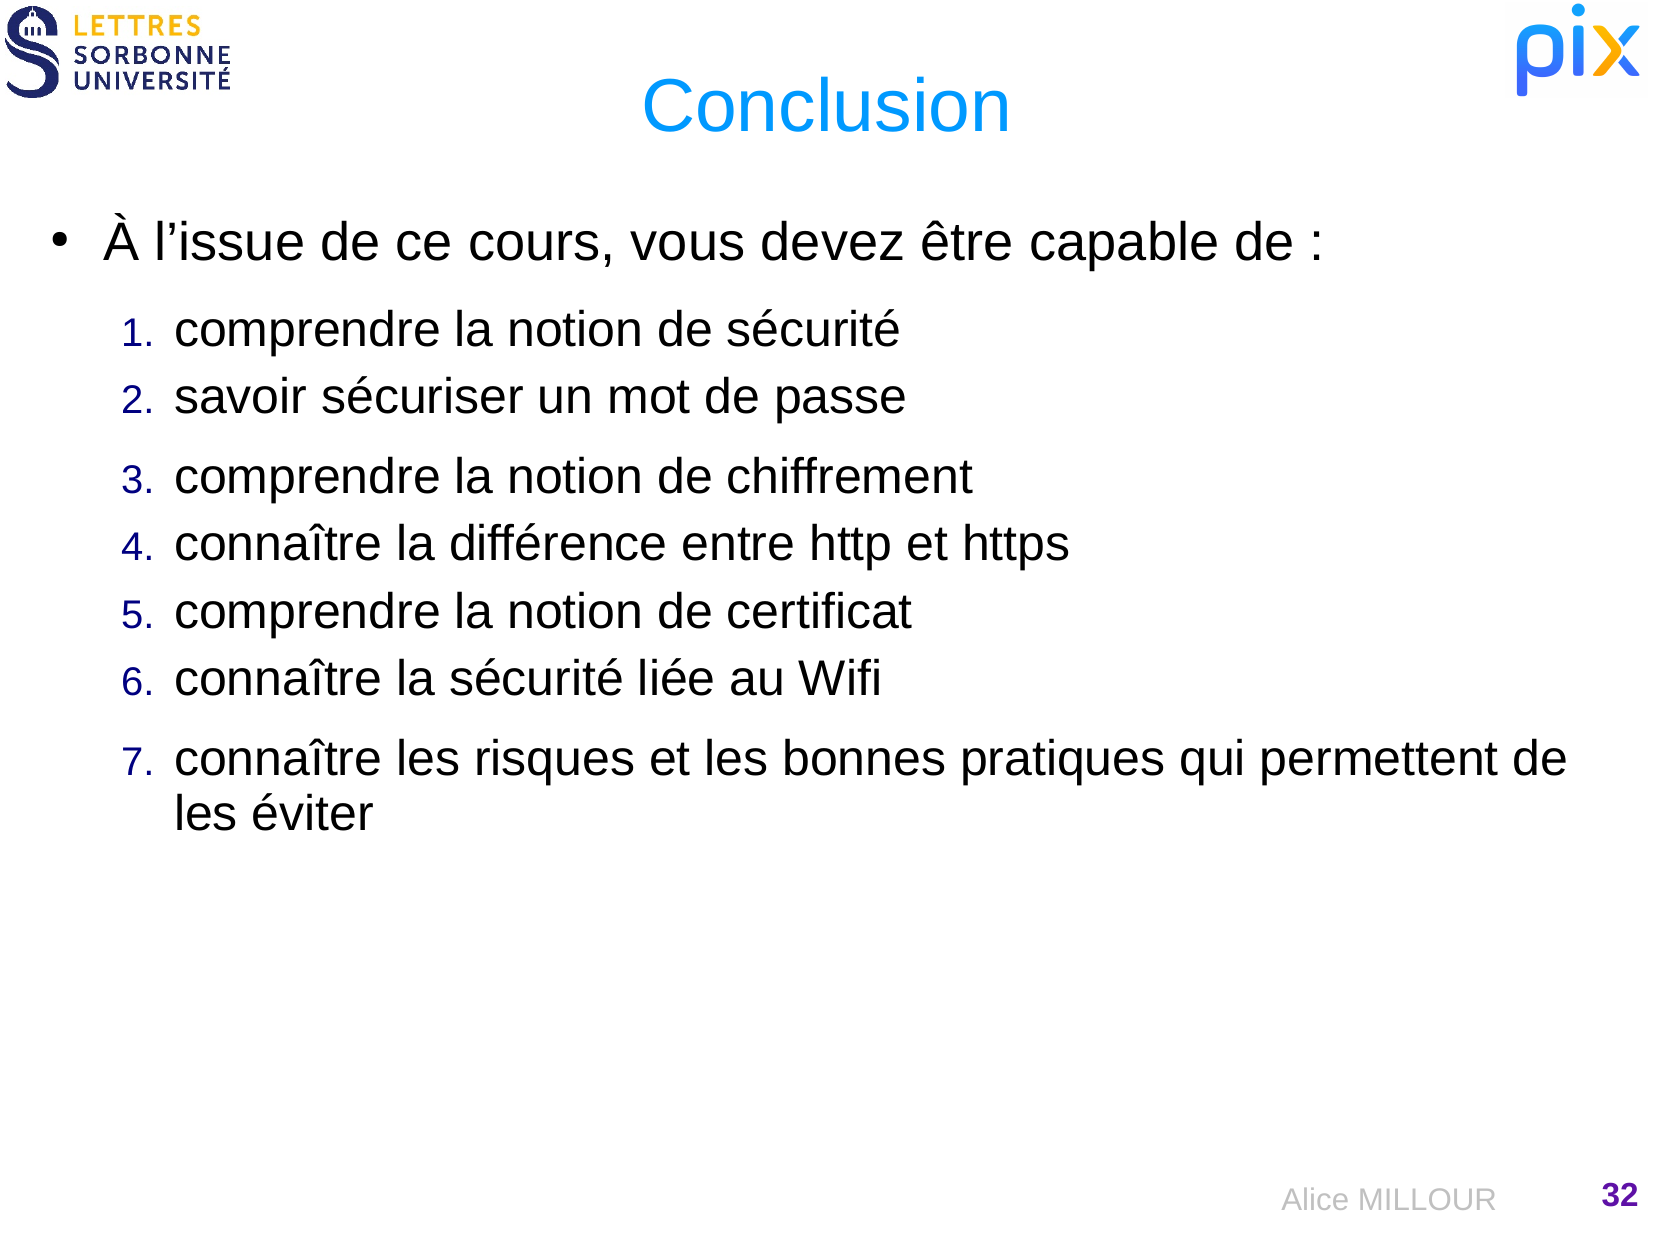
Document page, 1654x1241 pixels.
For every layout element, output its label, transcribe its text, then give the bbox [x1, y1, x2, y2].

list À l’issue de ce cours, vous devez être capable de : comprendre la notion de sécurité savoir sécuriser un mot de passe comprendre la notion de chiffrement connaître la différence entre http et https comprendre la notion de certificat connaître la sécurité liée au Wifi connaître les risques et les bonnes pratiques qui permettent de les éviter [32, 210, 1613, 1023]
title Conclusion [82, 2, 1571, 210]
picture [5, 6, 82, 98]
picture [1571, 2, 1648, 98]
